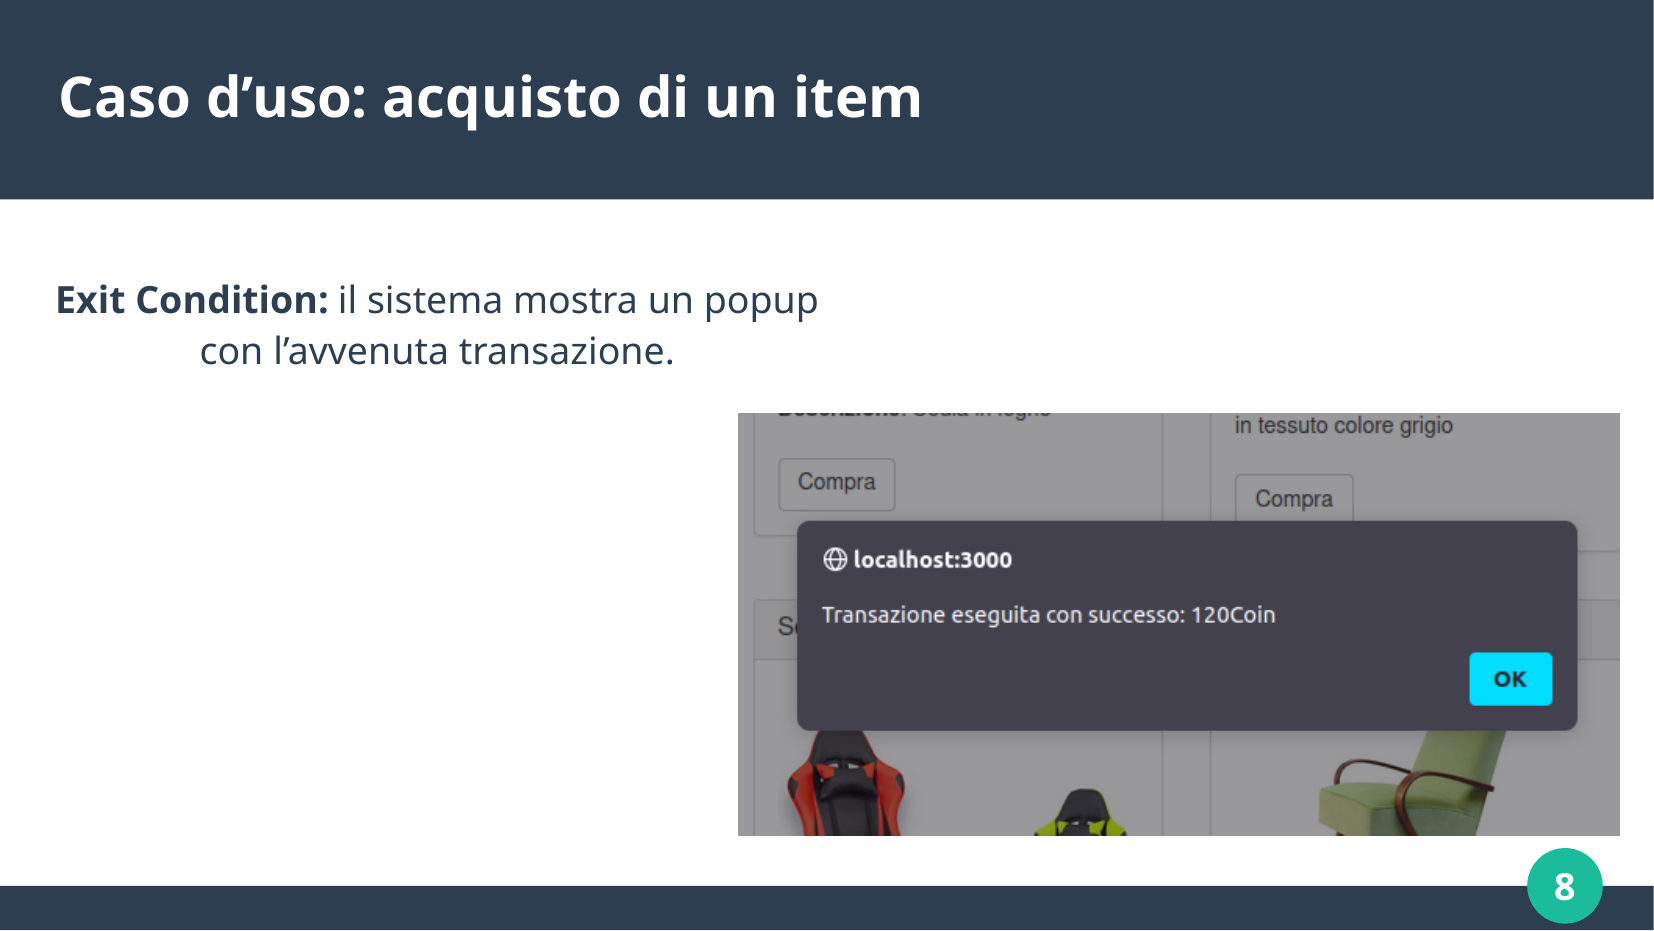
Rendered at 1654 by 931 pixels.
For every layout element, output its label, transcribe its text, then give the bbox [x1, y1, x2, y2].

picture [738, 413, 1620, 836]
title Caso d’uso: acquisto di un item [59, 37, 1595, 155]
text_box Exit Condition: il sistema mostra un popup con l’avvenuta transazione. [18, 265, 857, 384]
